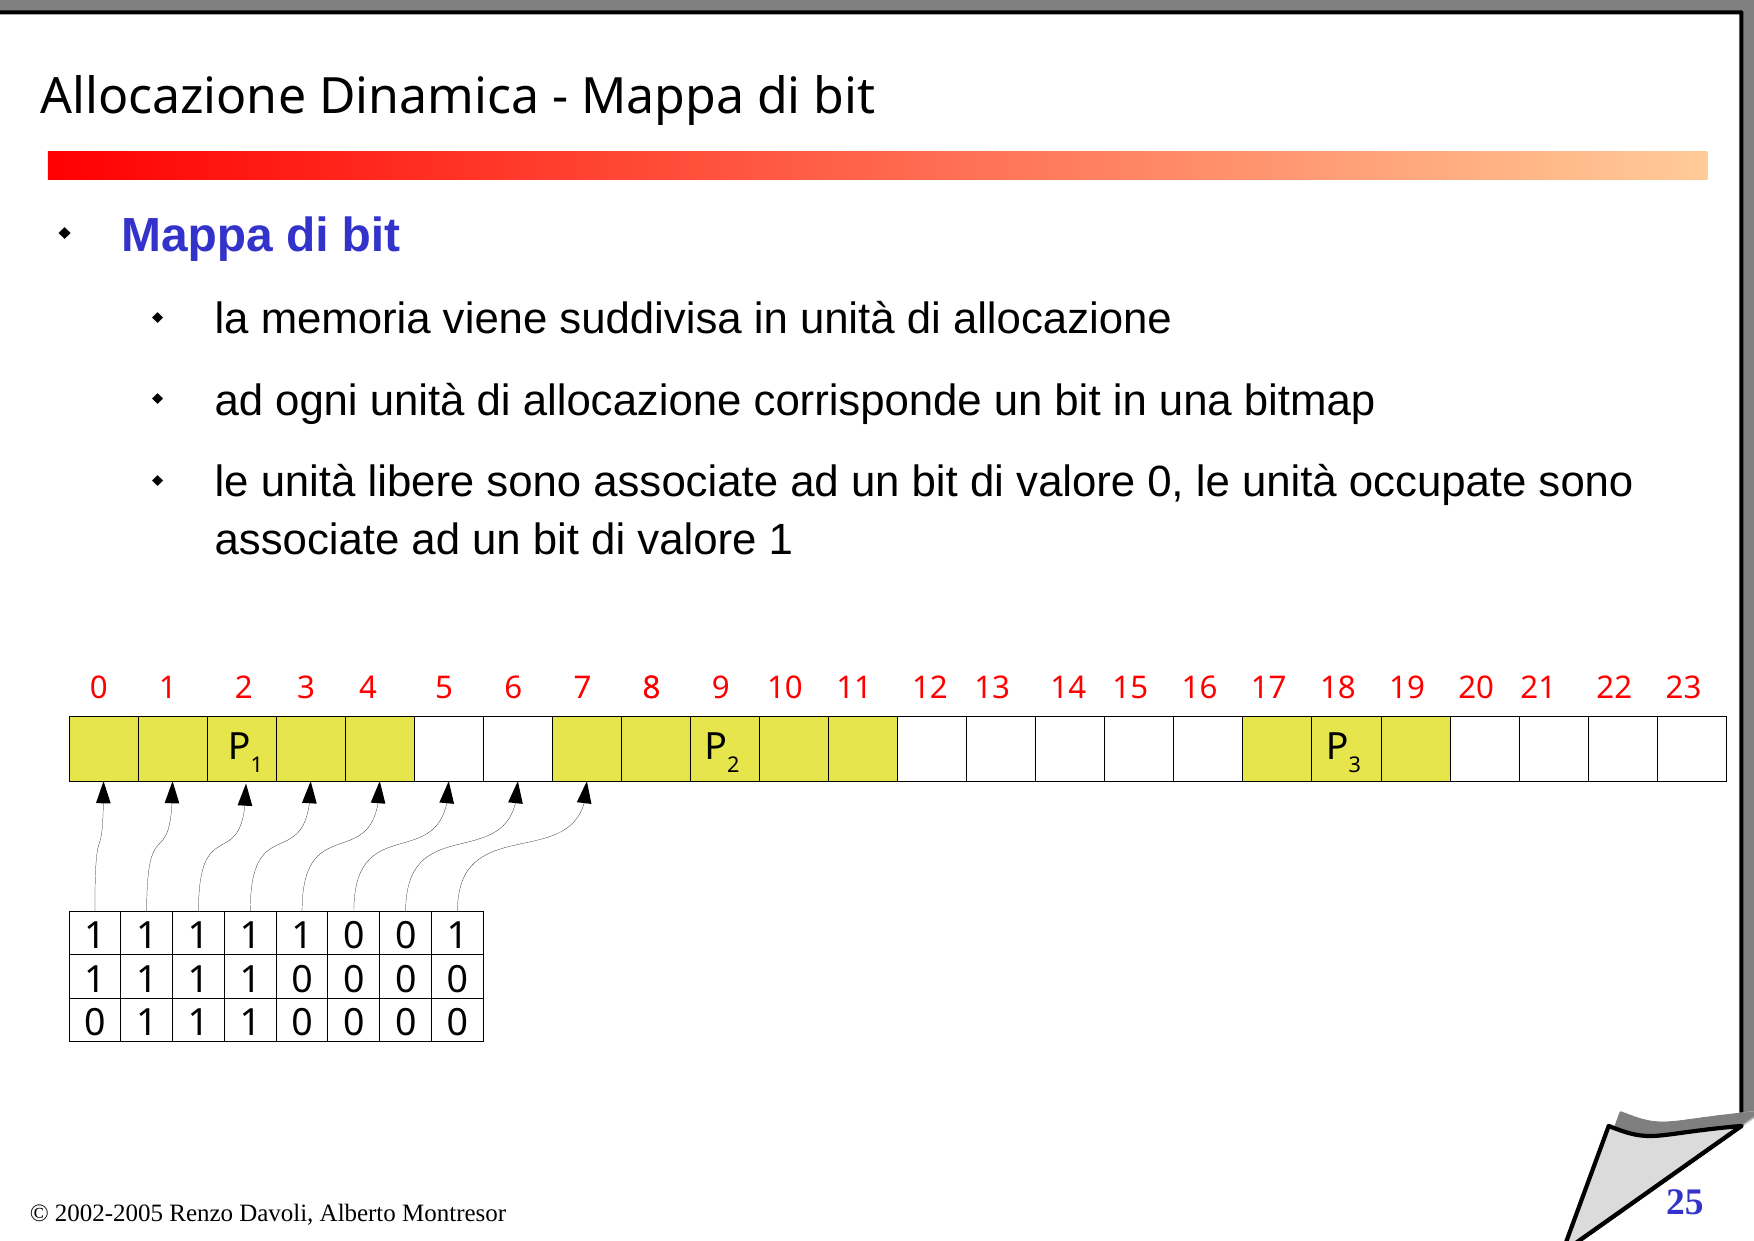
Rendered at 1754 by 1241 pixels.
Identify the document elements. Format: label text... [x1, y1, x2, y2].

text_box [552, 716, 897, 782]
list Mappa di bit la memoria viene suddivisa in unità di allocazione ad ogni unità di allocazione corrisponde un bit in una bitmap le unità libere sono associate ad un bit di valore 0, le unità occupate sono associate ad un bit di valore 1 [58, 206, 1696, 619]
text_box 1 [120, 911, 172, 954]
text_box 0 [327, 998, 379, 1042]
text_box 0 [276, 954, 327, 998]
text_box 0 [327, 954, 379, 998]
text_box 5 [435, 662, 458, 711]
text_box 20 [1458, 662, 1503, 711]
text_box 8 [642, 662, 666, 711]
text_box 0 [379, 911, 431, 954]
title Allocazione Dinamica - Mappa di bit [40, 49, 1714, 144]
text_box 22 [1596, 662, 1642, 711]
text_box 6 [504, 662, 527, 711]
text_box 7 [573, 662, 596, 711]
text_box 1 [69, 954, 120, 998]
text_box 3 [297, 662, 320, 711]
text_box 21 [1520, 662, 1561, 711]
text_box 0 [69, 998, 120, 1042]
text_box 15 [1112, 662, 1153, 711]
text_box 1 [69, 911, 120, 954]
text_box 1 [158, 662, 179, 711]
text_box 1 [120, 998, 172, 1042]
text_box 0 [276, 998, 327, 1042]
text_box 1 [224, 911, 276, 954]
text_box 0 [379, 954, 431, 998]
text_box [69, 716, 414, 782]
text_box 18 [1320, 662, 1361, 711]
text_box 4 [359, 662, 382, 711]
text_box 13 [974, 662, 1015, 711]
text_box P2 [704, 717, 743, 784]
text_box 1 [431, 911, 484, 954]
text_box 23 [1665, 662, 1711, 711]
text_box 0 [431, 954, 484, 998]
text_box 0 [327, 911, 379, 954]
text_box P1 [227, 717, 265, 784]
text_box 0 [89, 662, 113, 711]
text_box 1 [172, 998, 224, 1042]
text_box 1 [224, 954, 276, 998]
text_box 2 [234, 662, 258, 711]
text_box 0 [431, 998, 484, 1042]
text_box 17 [1250, 662, 1291, 711]
text_box 1 [224, 998, 276, 1042]
text_box 16 [1181, 662, 1222, 711]
text_box 19 [1389, 662, 1430, 711]
text_box 11 [836, 662, 877, 711]
text_box 1 [172, 911, 224, 954]
text_box 1 [120, 954, 172, 998]
text_box [1242, 716, 1450, 782]
text_box 9 [711, 662, 735, 711]
text_box 0 [379, 998, 431, 1042]
text_box 1 [172, 954, 224, 998]
text_box 10 [767, 662, 808, 711]
text_box 12 [912, 662, 953, 711]
text_box 14 [1050, 662, 1091, 711]
text_box 1 [276, 911, 327, 954]
text_box P3 [1325, 717, 1365, 784]
